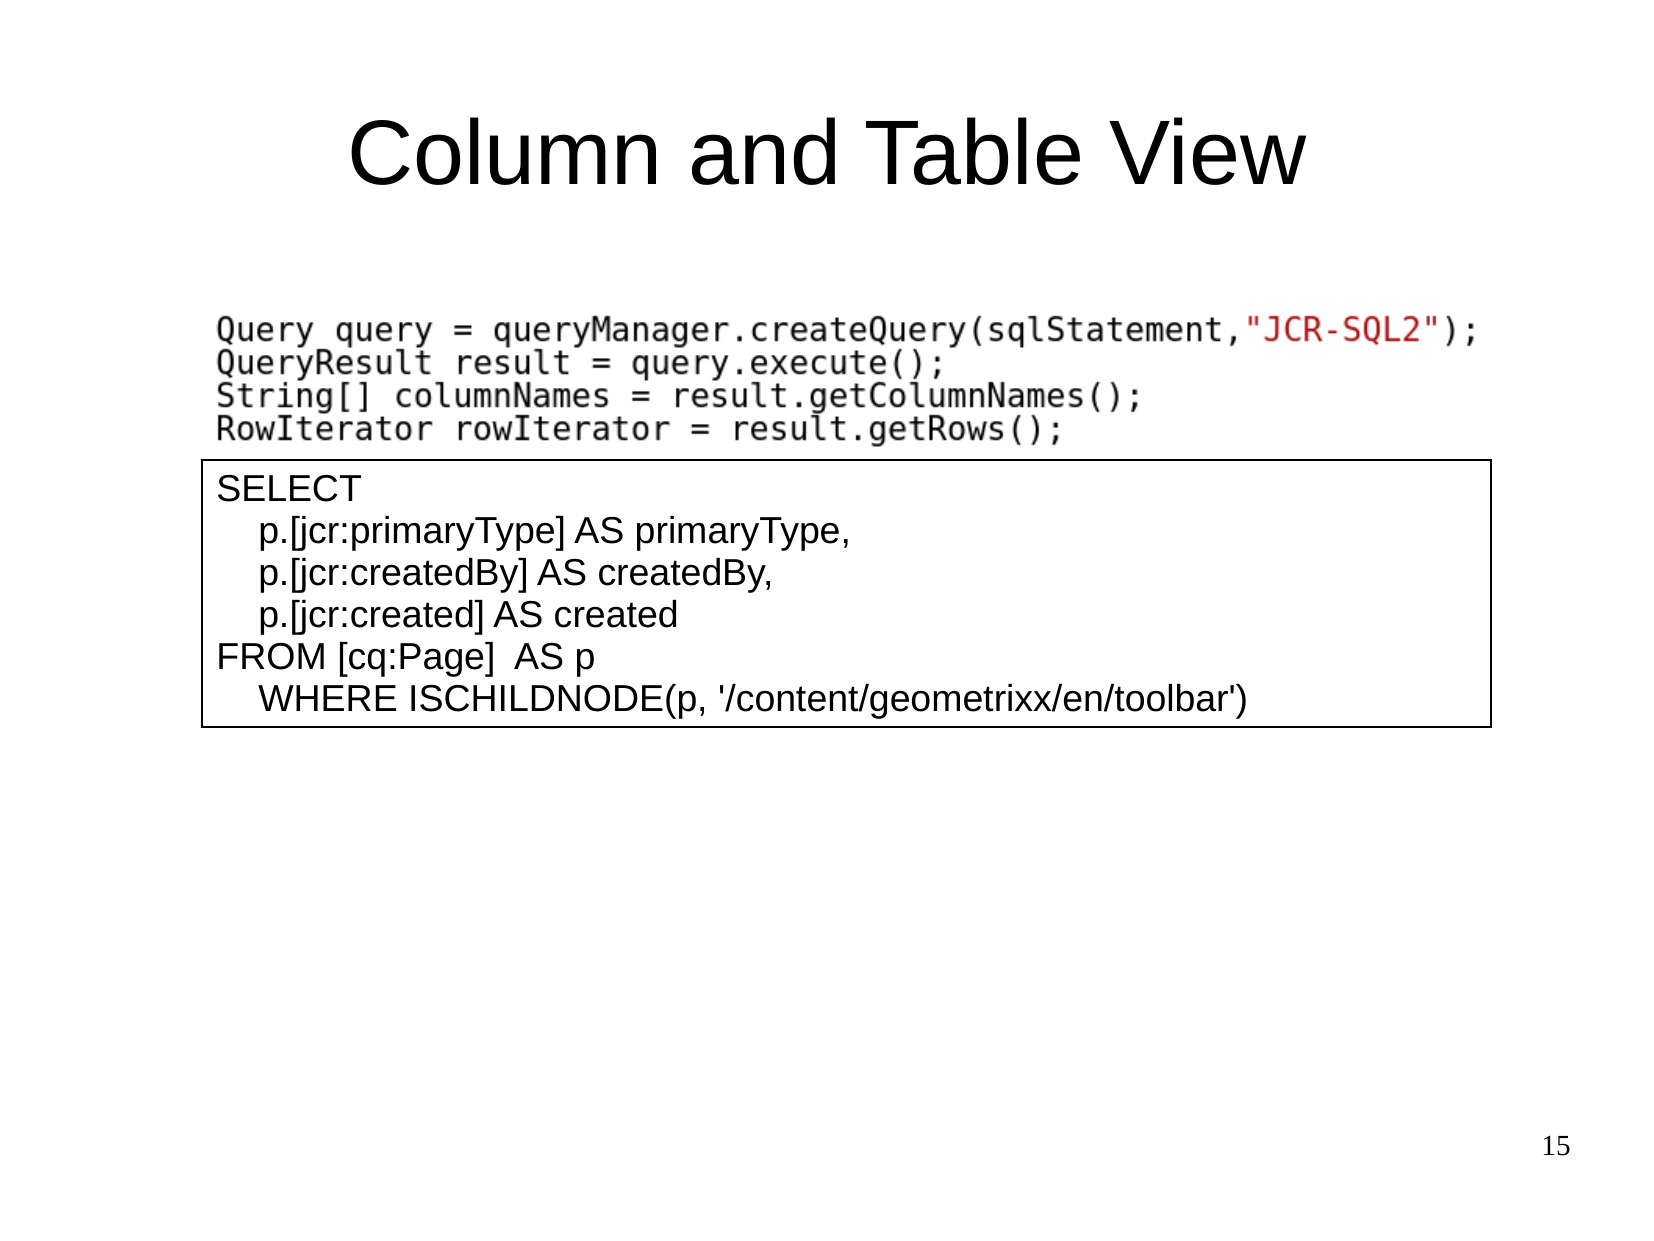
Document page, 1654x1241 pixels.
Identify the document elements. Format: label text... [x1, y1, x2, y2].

picture [195, 299, 1505, 464]
title Column and Table View [83, 49, 1572, 257]
table_header SELECT p.[jcr:primaryType] AS primaryType, p.[jcr:createdBy] AS createdBy, p.[jcr:created] AS created FROM [cq:Page] AS p WHERE ISCHILDNODE(p, '/content/geometrixx/en/toolbar') [203, 461, 1490, 726]
